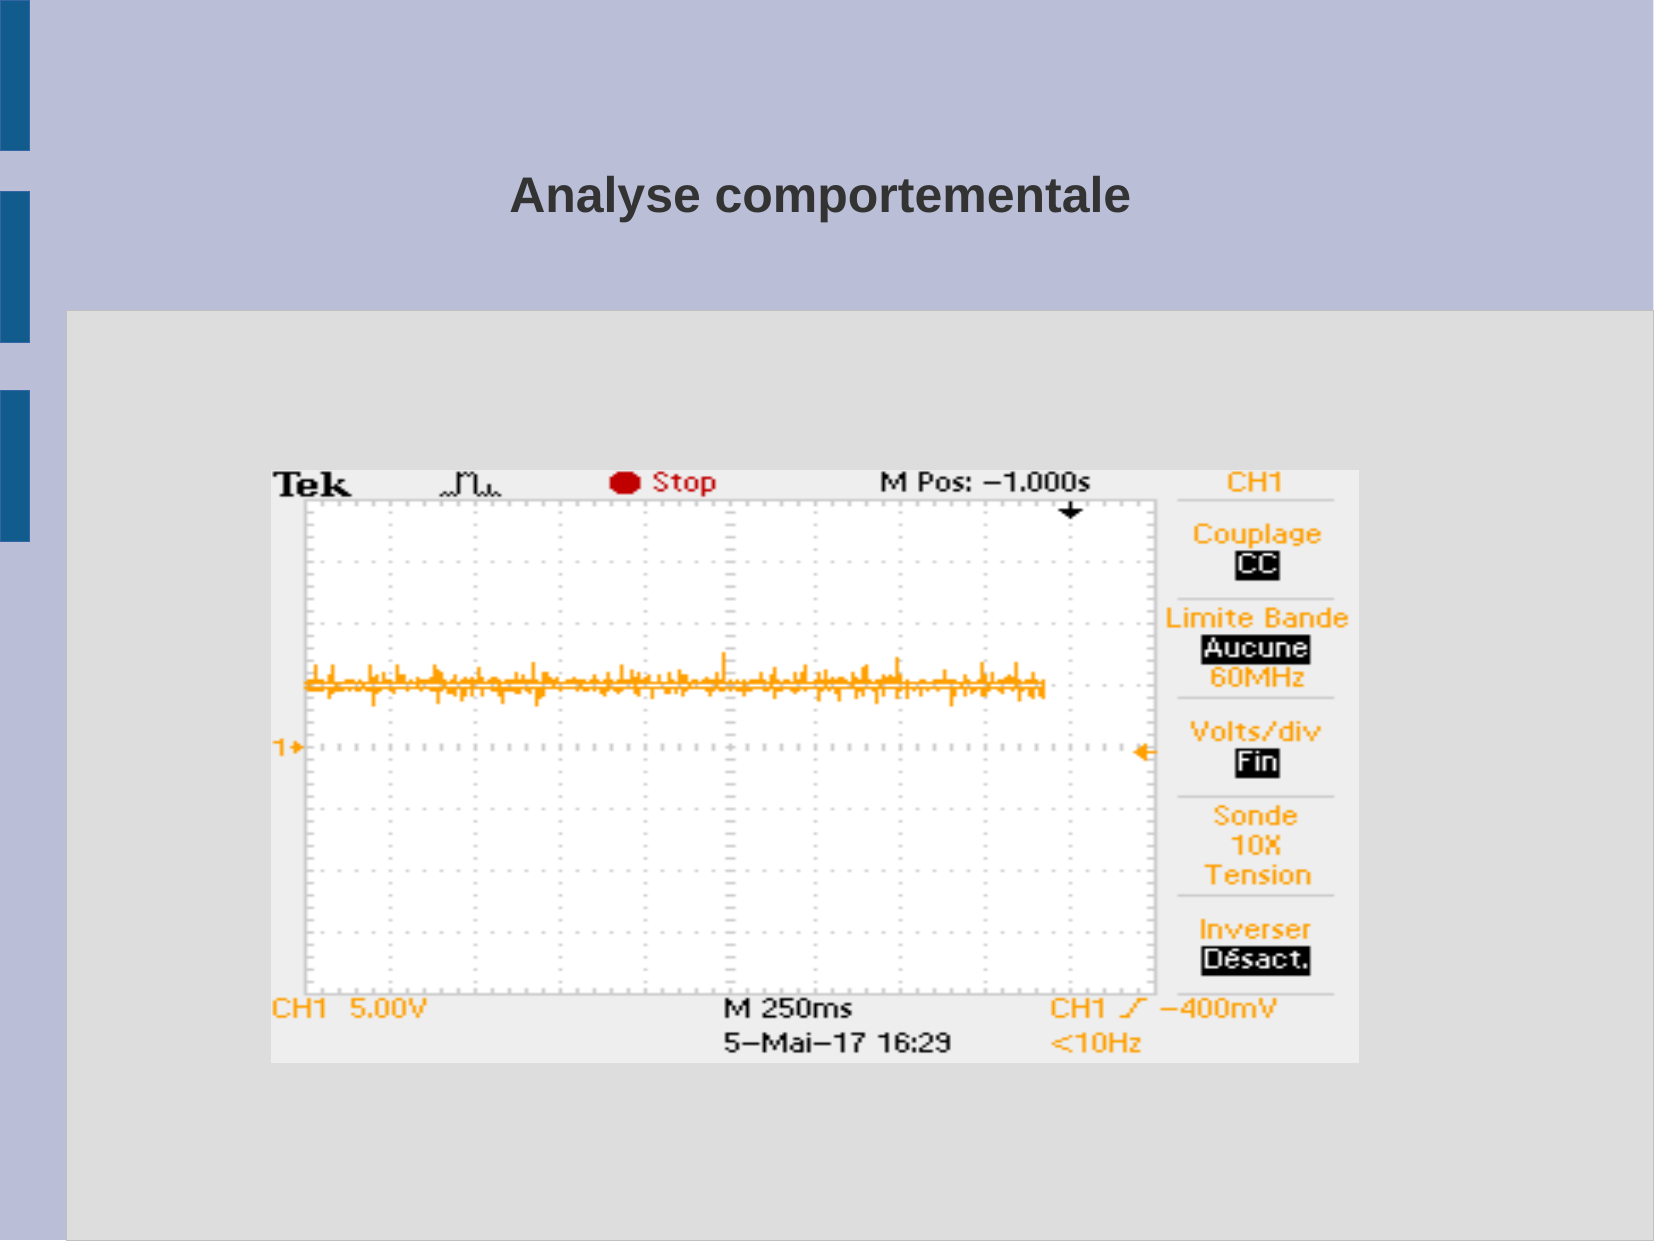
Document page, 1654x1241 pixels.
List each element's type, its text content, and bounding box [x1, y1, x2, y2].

picture [271, 470, 1359, 1063]
title Analyse comportementale [121, 91, 1534, 299]
